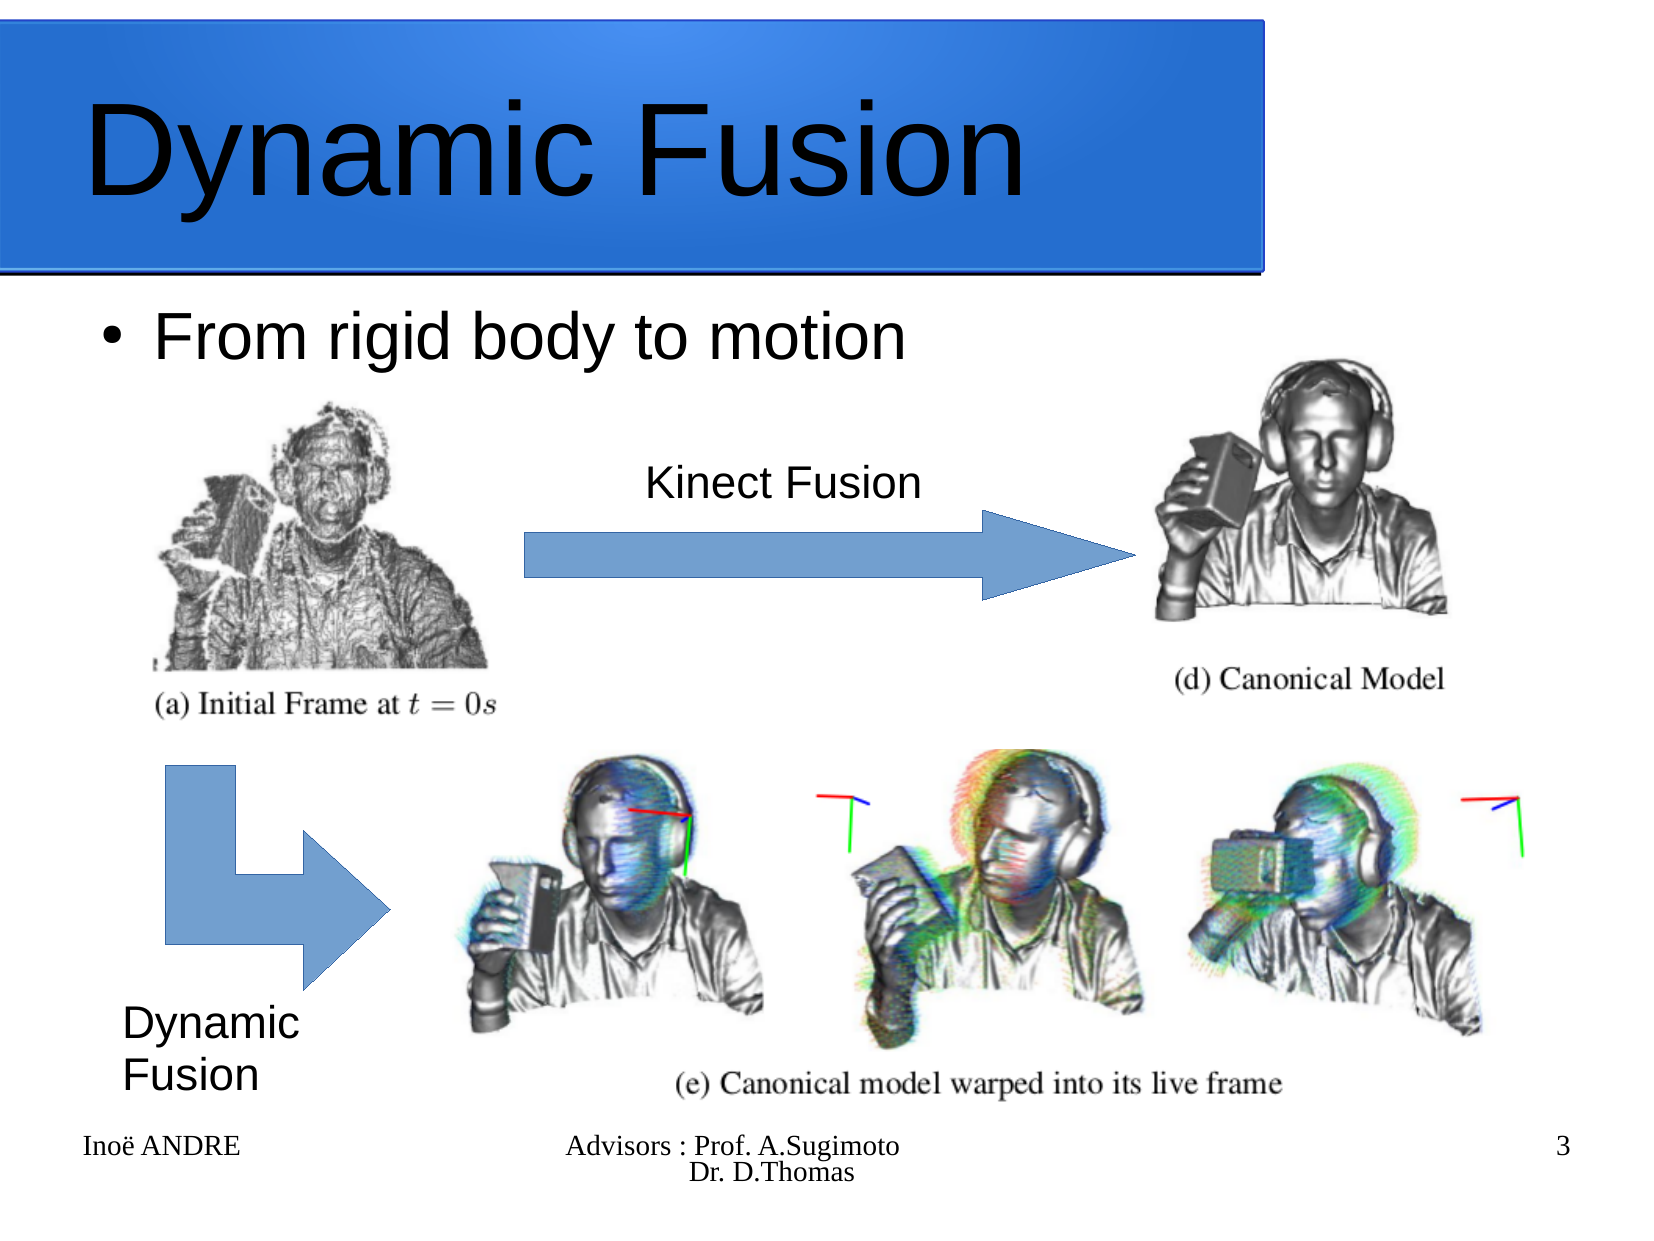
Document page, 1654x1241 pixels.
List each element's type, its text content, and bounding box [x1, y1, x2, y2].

picture [1135, 345, 1471, 706]
list From rigid body to motion [82, 299, 1571, 1019]
picture [117, 374, 526, 722]
picture [450, 749, 1550, 1108]
text_box Kinect Fusion [630, 450, 958, 541]
text_box [524, 510, 1136, 601]
title Dynamic Fusion [82, 47, 1235, 252]
text_box Dynamic Fusion [107, 990, 436, 1108]
text_box [165, 765, 391, 990]
